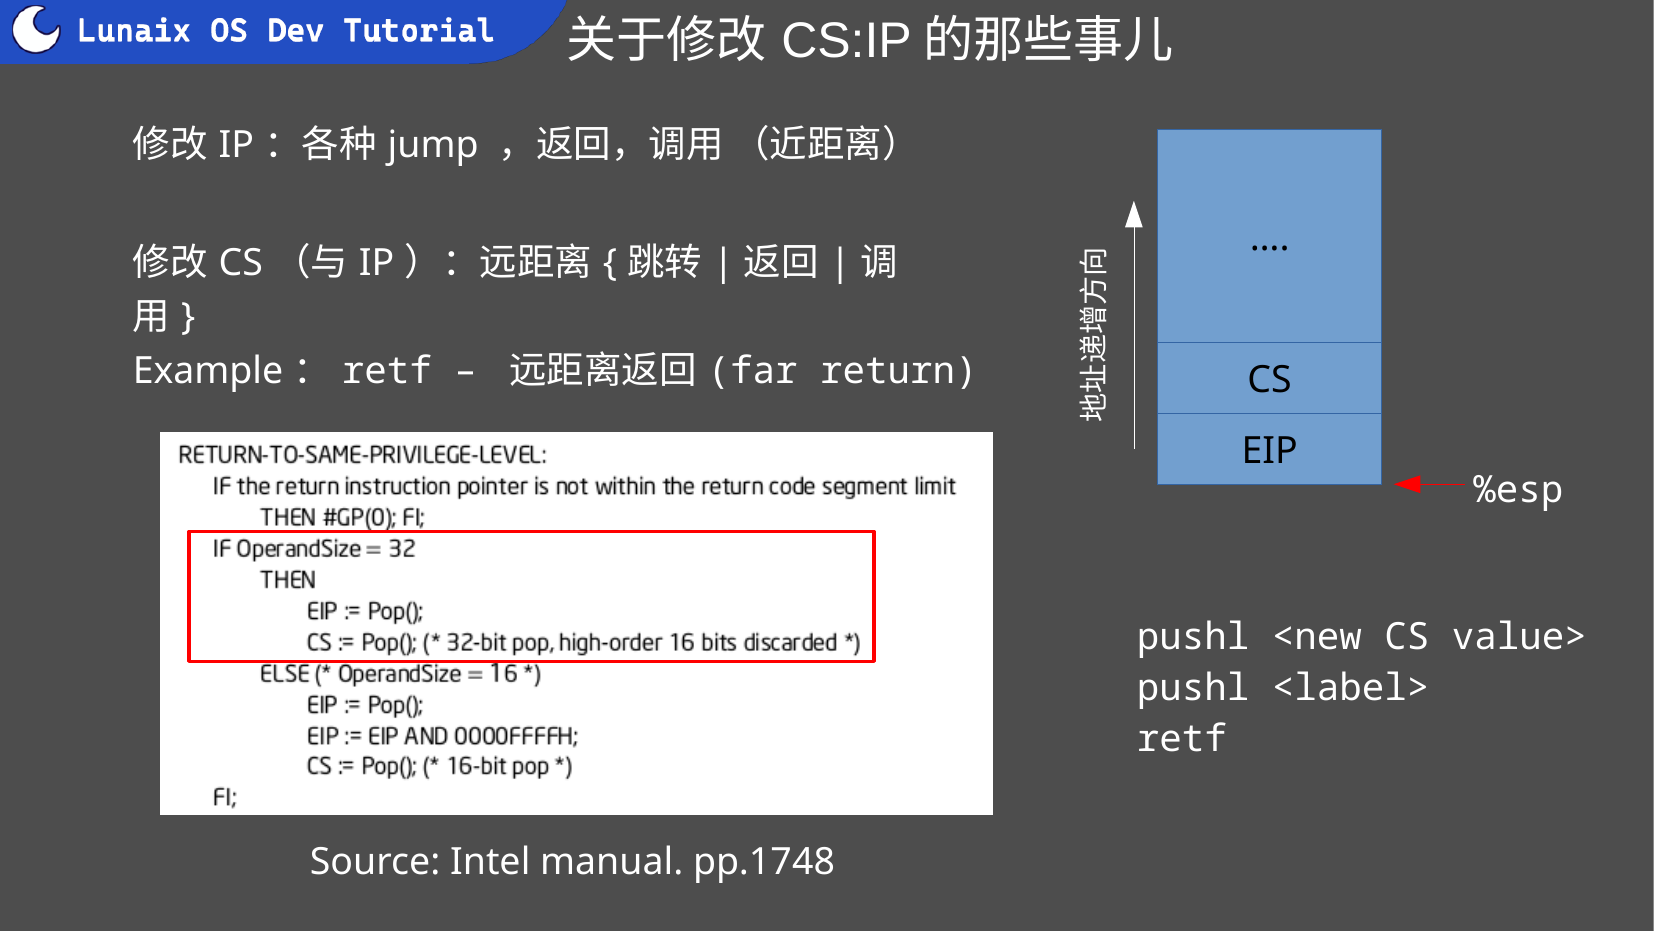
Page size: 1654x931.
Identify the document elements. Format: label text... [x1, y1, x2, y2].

title 关于修改CS:IP的那些事儿 [566, 0, 1654, 72]
text_box pushl <new CS value> pushl <label> retf [1122, 602, 1630, 756]
text_box 修改CS（与IP）：远距离{跳转|返回|调用} [118, 224, 945, 296]
text_box Source: Intel manual. pp.1748 [153, 826, 993, 884]
text_box CS [1157, 342, 1382, 413]
text_box 地址递增方向 [1062, 224, 1123, 438]
text_box %esp [1458, 454, 1601, 514]
picture [0, 0, 1654, 931]
text_box EIP [1157, 413, 1382, 485]
text_box Example：retf – 远距离返回(far return) [118, 332, 1040, 402]
text_box 修改IP：各种jump ，返回，调用 （近距离） [118, 106, 993, 189]
text_box …. [1157, 129, 1382, 342]
